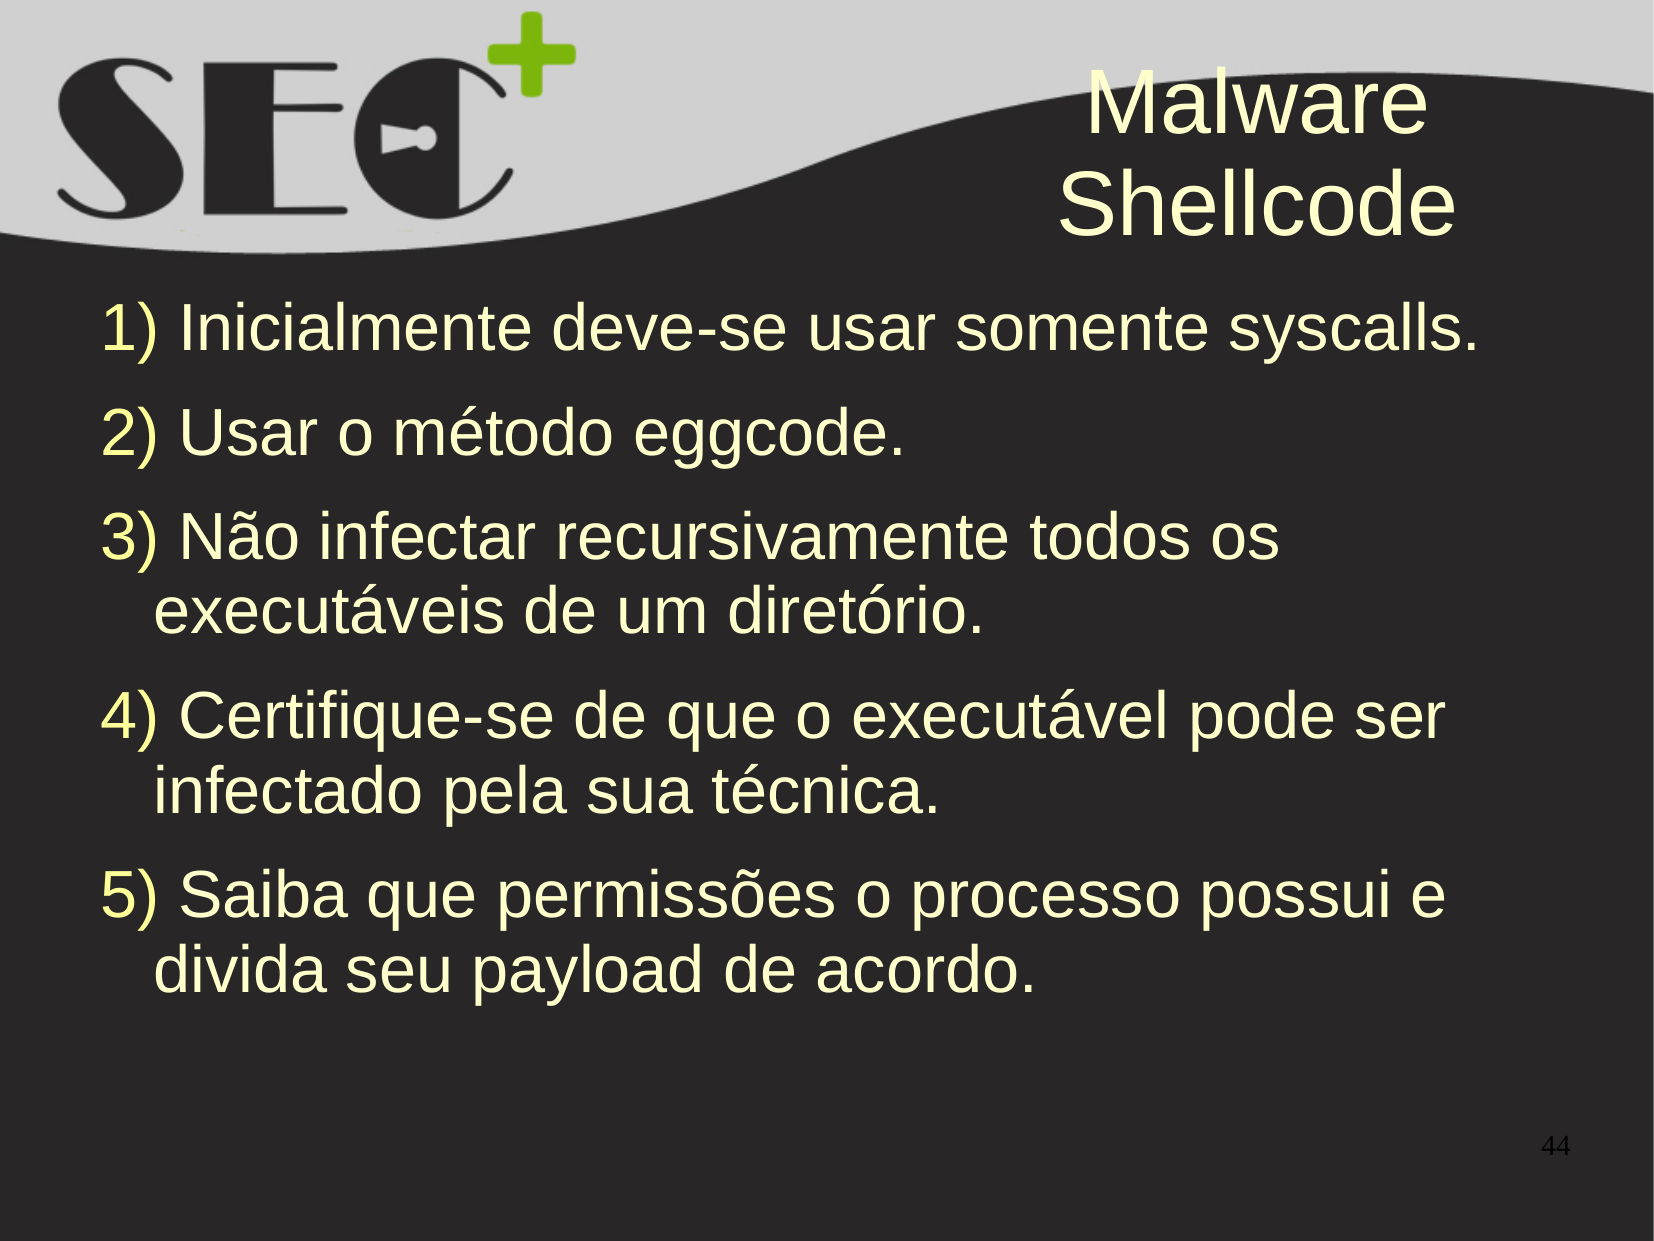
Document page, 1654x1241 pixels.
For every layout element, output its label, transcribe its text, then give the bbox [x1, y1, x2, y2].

list Inicialmente deve-se usar somente syscalls. Usar o método eggcode. Não infectar recursivamente todos os executáveis de um diretório. Certifique-se de que o executável pode ser infectado pela sua técnica. Saiba que permissões o processo possui e divida seu payload de acordo. [82, 290, 1571, 1109]
title Malware Shellcode [945, 49, 1571, 257]
picture [0, 0, 1654, 1241]
